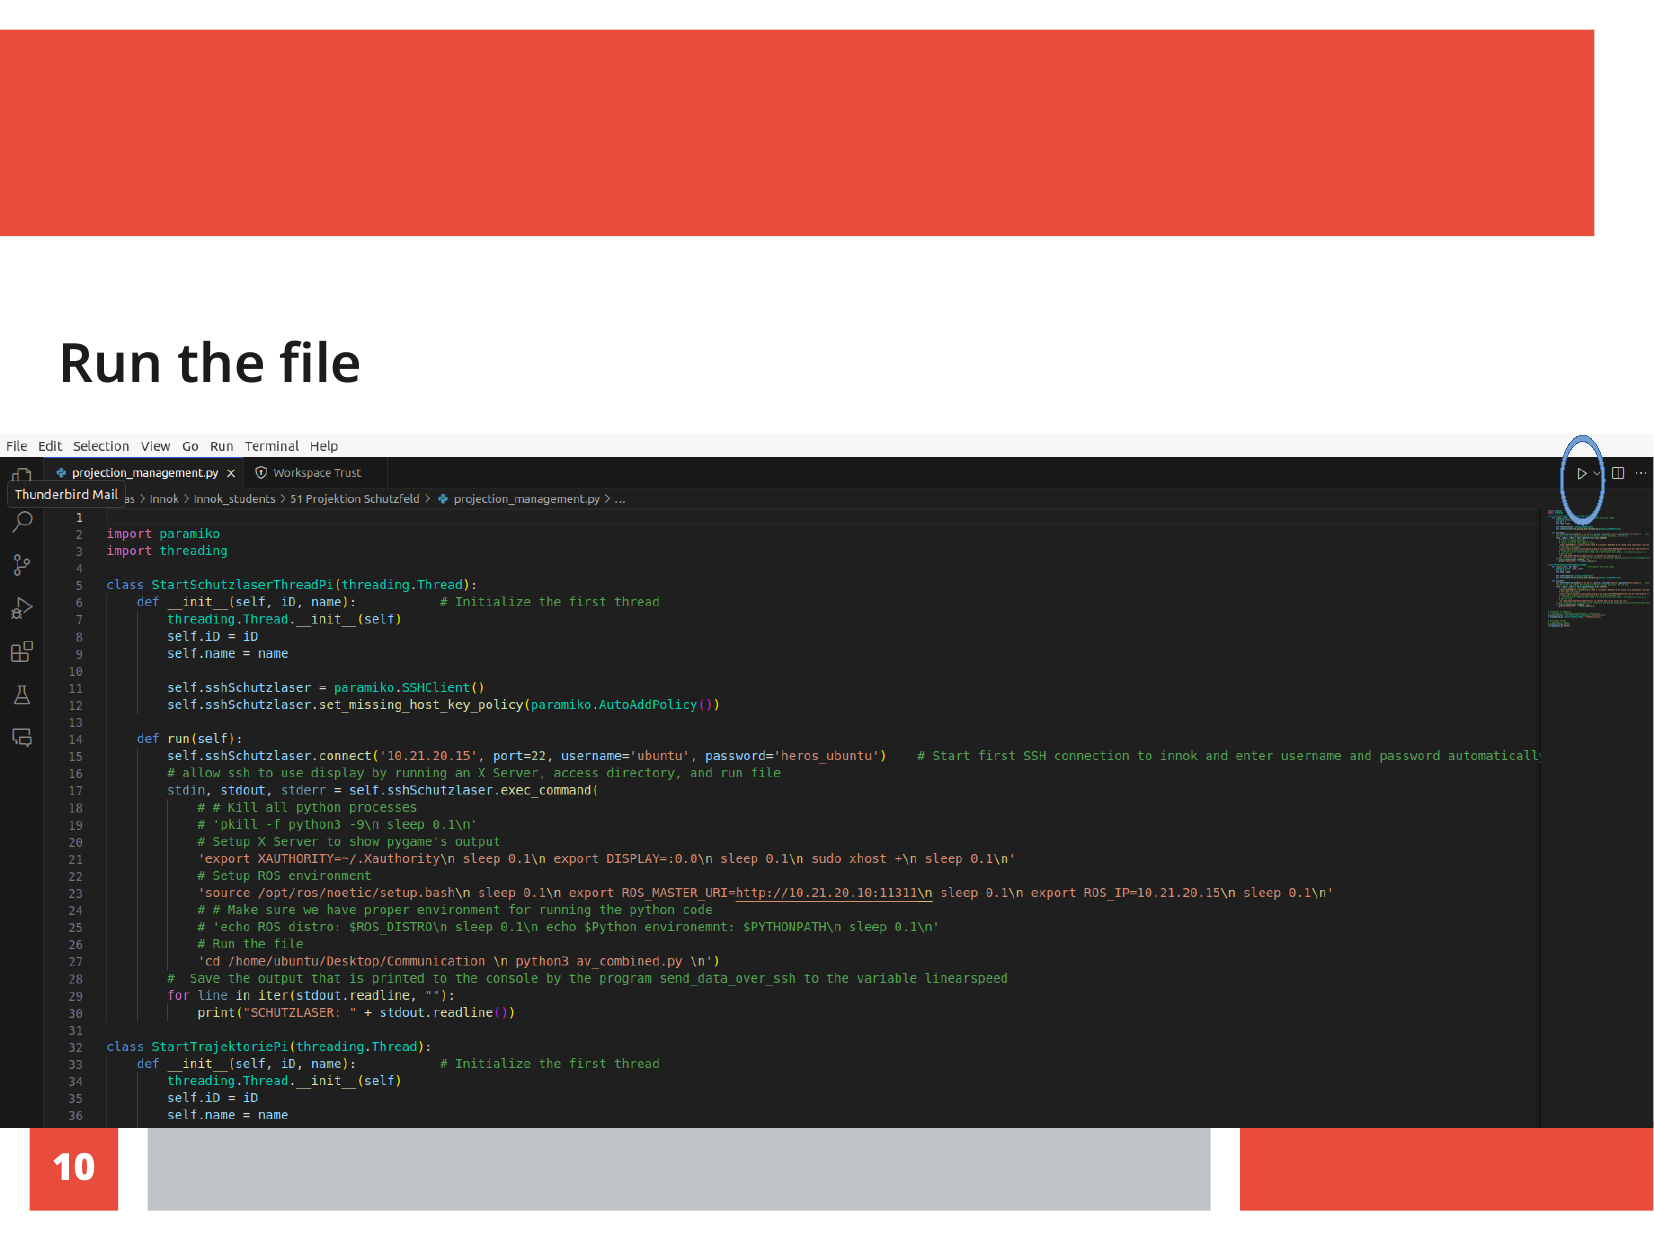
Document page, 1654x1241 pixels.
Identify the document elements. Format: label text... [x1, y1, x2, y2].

text_box [1560, 435, 1606, 526]
picture [0, 434, 1654, 1128]
list Run the file [59, 324, 1565, 434]
